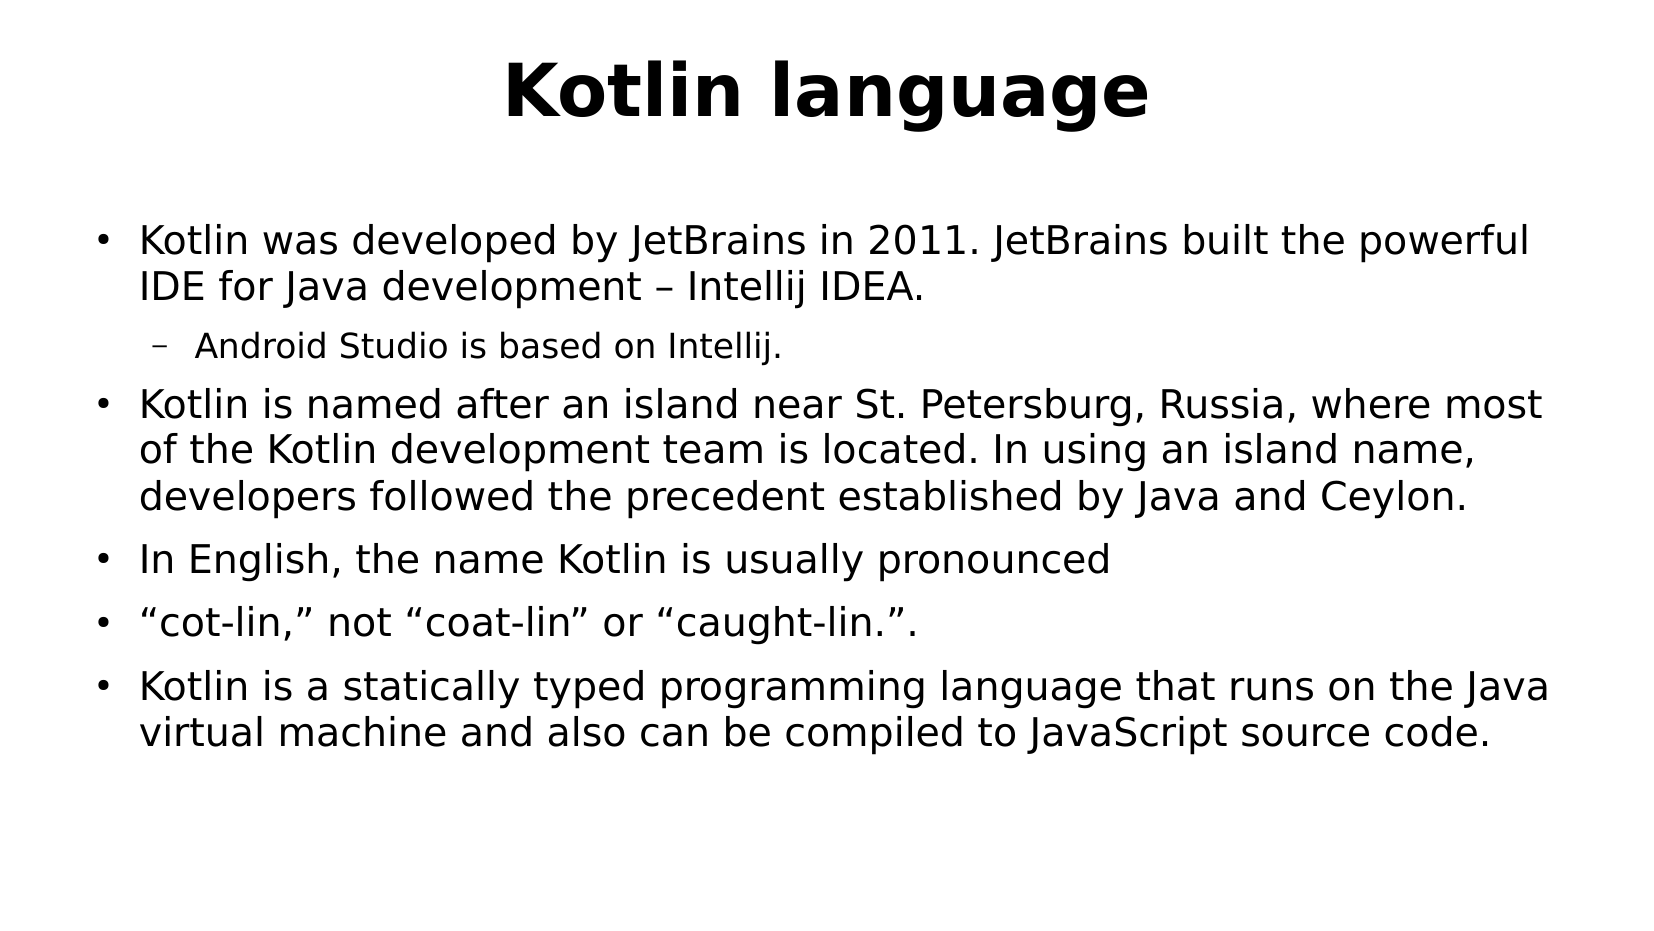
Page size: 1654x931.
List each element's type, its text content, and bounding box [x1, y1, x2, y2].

list Kotlin was developed by JetBrains in 2011. JetBrains built the powerful IDE for Java development – Intellij IDEA. Android Studio is based on Intellij. Kotlin is named after an island near St. Petersburg, Russia, where most of the Kotlin development team is located. In using an island name, developers followed the precedent established by Java and Ceylon. In English, the name Kotlin is usually pronounced “cot-lin,” not “coat-lin” or “caught-lin.”. Kotlin is a statically typed programming language that runs on the Java virtual machine and also can be compiled to JavaScript source code. [82, 217, 1571, 758]
title Kotlin language [82, 37, 1571, 147]
